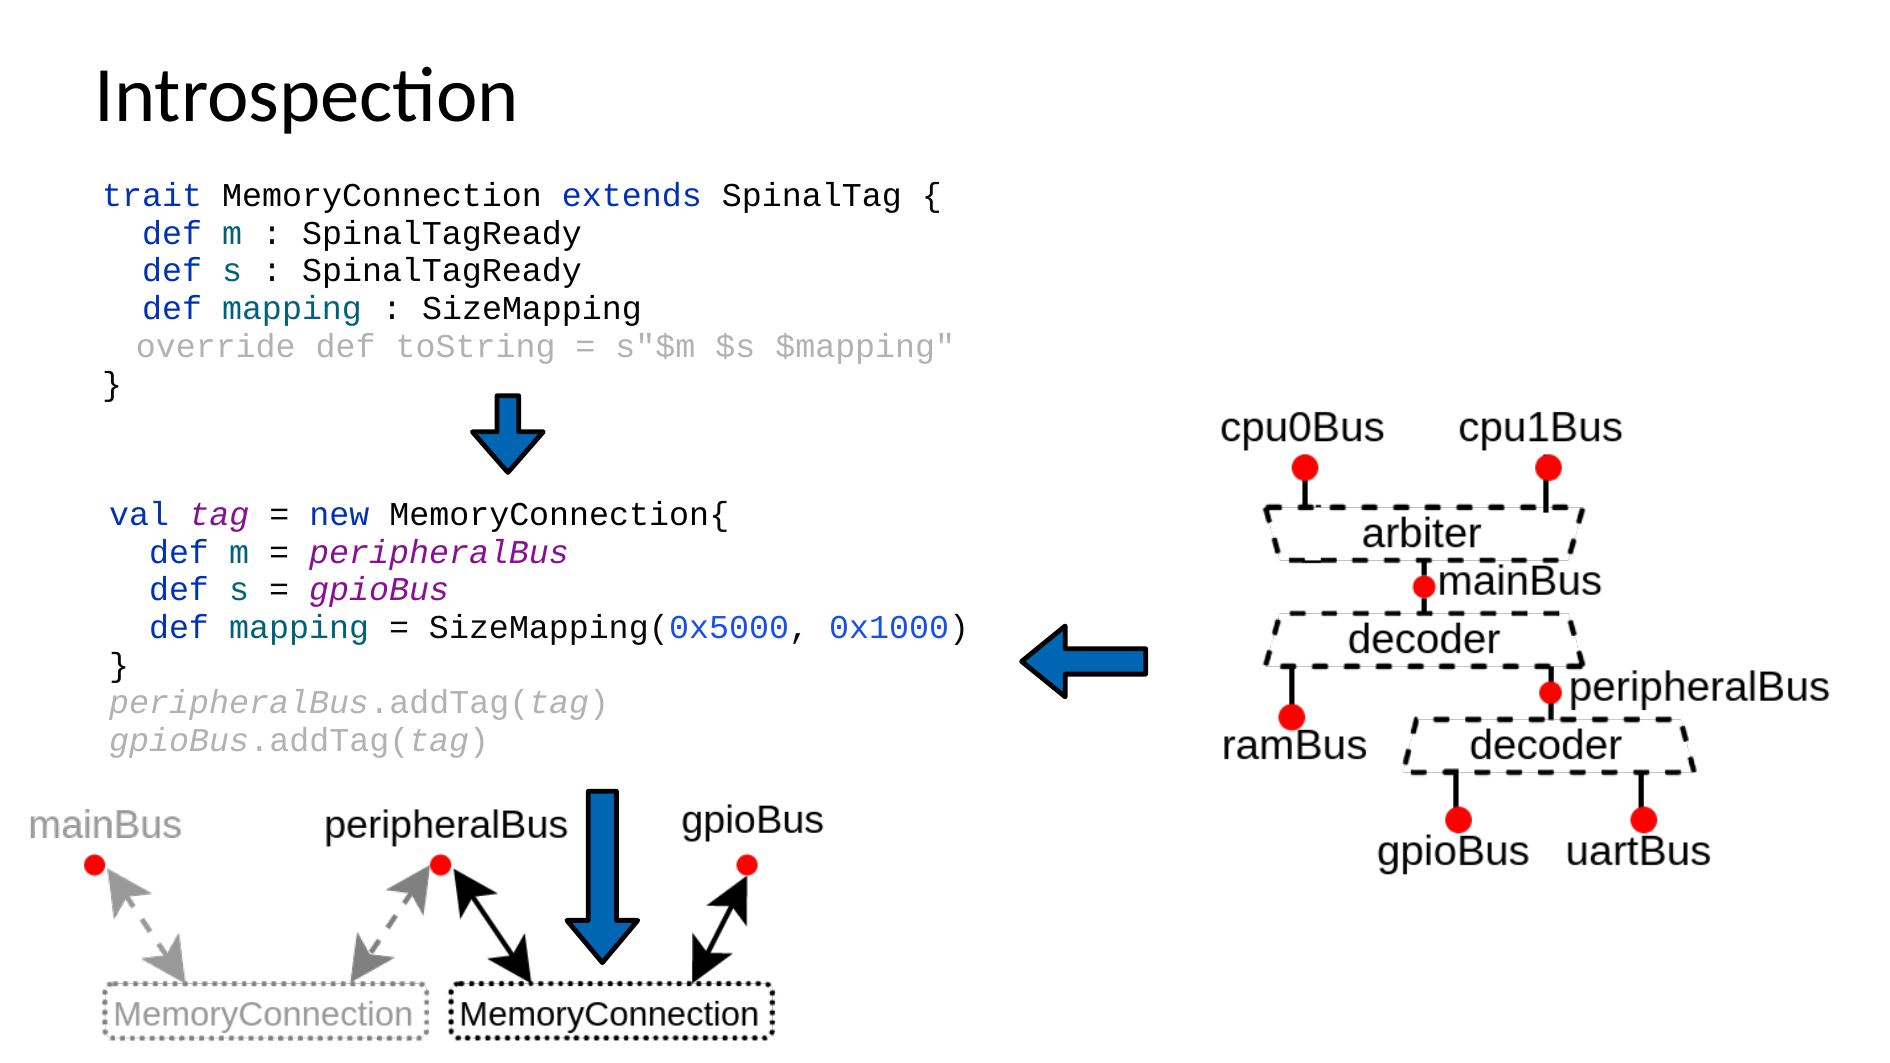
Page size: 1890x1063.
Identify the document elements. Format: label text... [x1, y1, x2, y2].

text_box trait MemoryConnection extends SpinalTag { def m : SpinalTagReady def s : SpinalTagReady def mapping : SizeMapping override def toString = s"$m $s $mapping" } [47, 171, 1465, 451]
text_box [1021, 625, 1146, 697]
text_box val tag = new MemoryConnection{ def m = peripheralBus def s = gpioBus def mapping = SizeMapping(0x5000, 0x1000) } peripheralBus.addTag(tag) gpioBus.addTag(tag) [94, 490, 1004, 774]
picture [1157, 346, 1890, 934]
title Introspection [94, 12, 1796, 191]
picture [0, 744, 953, 1063]
text_box [472, 395, 544, 473]
